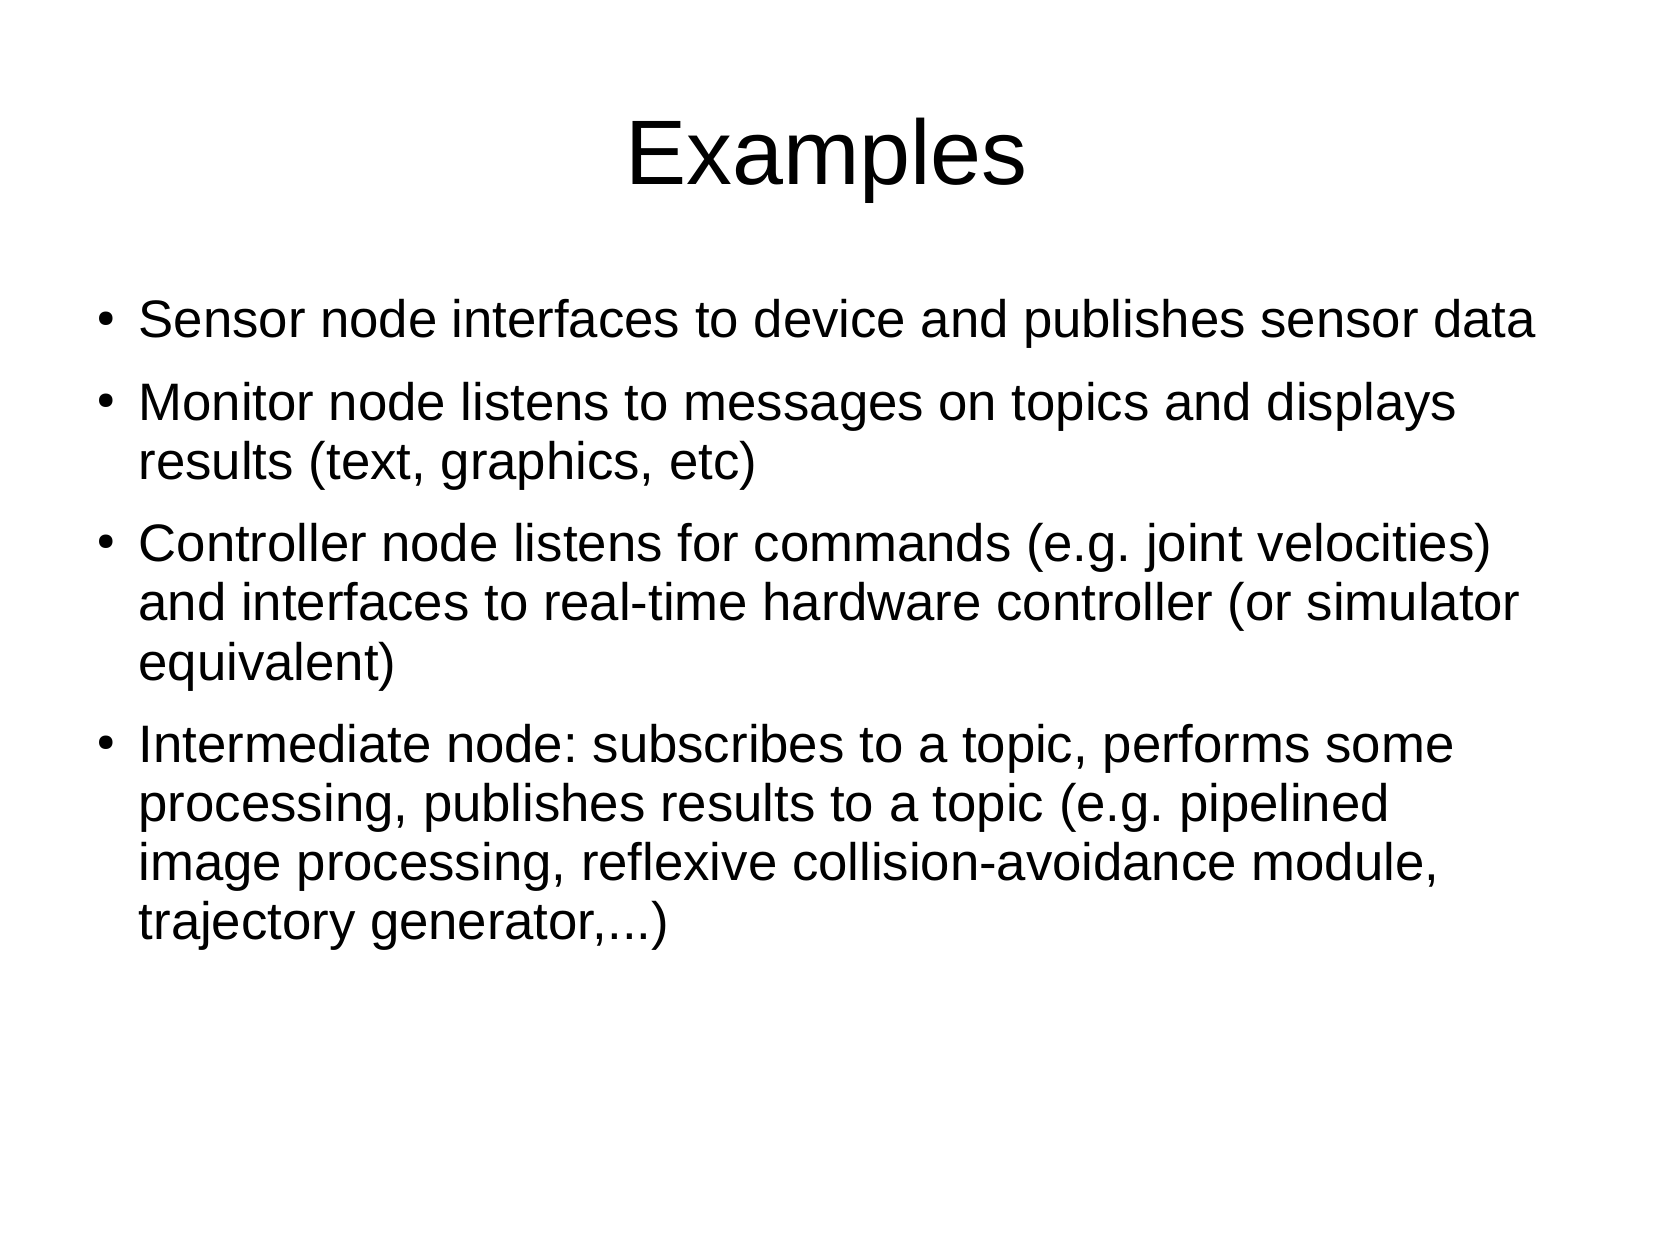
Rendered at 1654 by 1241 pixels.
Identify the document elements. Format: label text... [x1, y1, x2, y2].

list Sensor node interfaces to device and publishes sensor data Monitor node listens to messages on topics and displays results (text, graphics, etc) Controller node listens for commands (e.g. joint velocities) and interfaces to real-time hardware controller (or simulator equivalent) Intermediate node: subscribes to a topic, performs some processing, publishes results to a topic (e.g. pipelined image processing, reflexive collision-avoidance module, trajectory generator,...) [82, 290, 1538, 1010]
title Examples [82, 49, 1571, 257]
